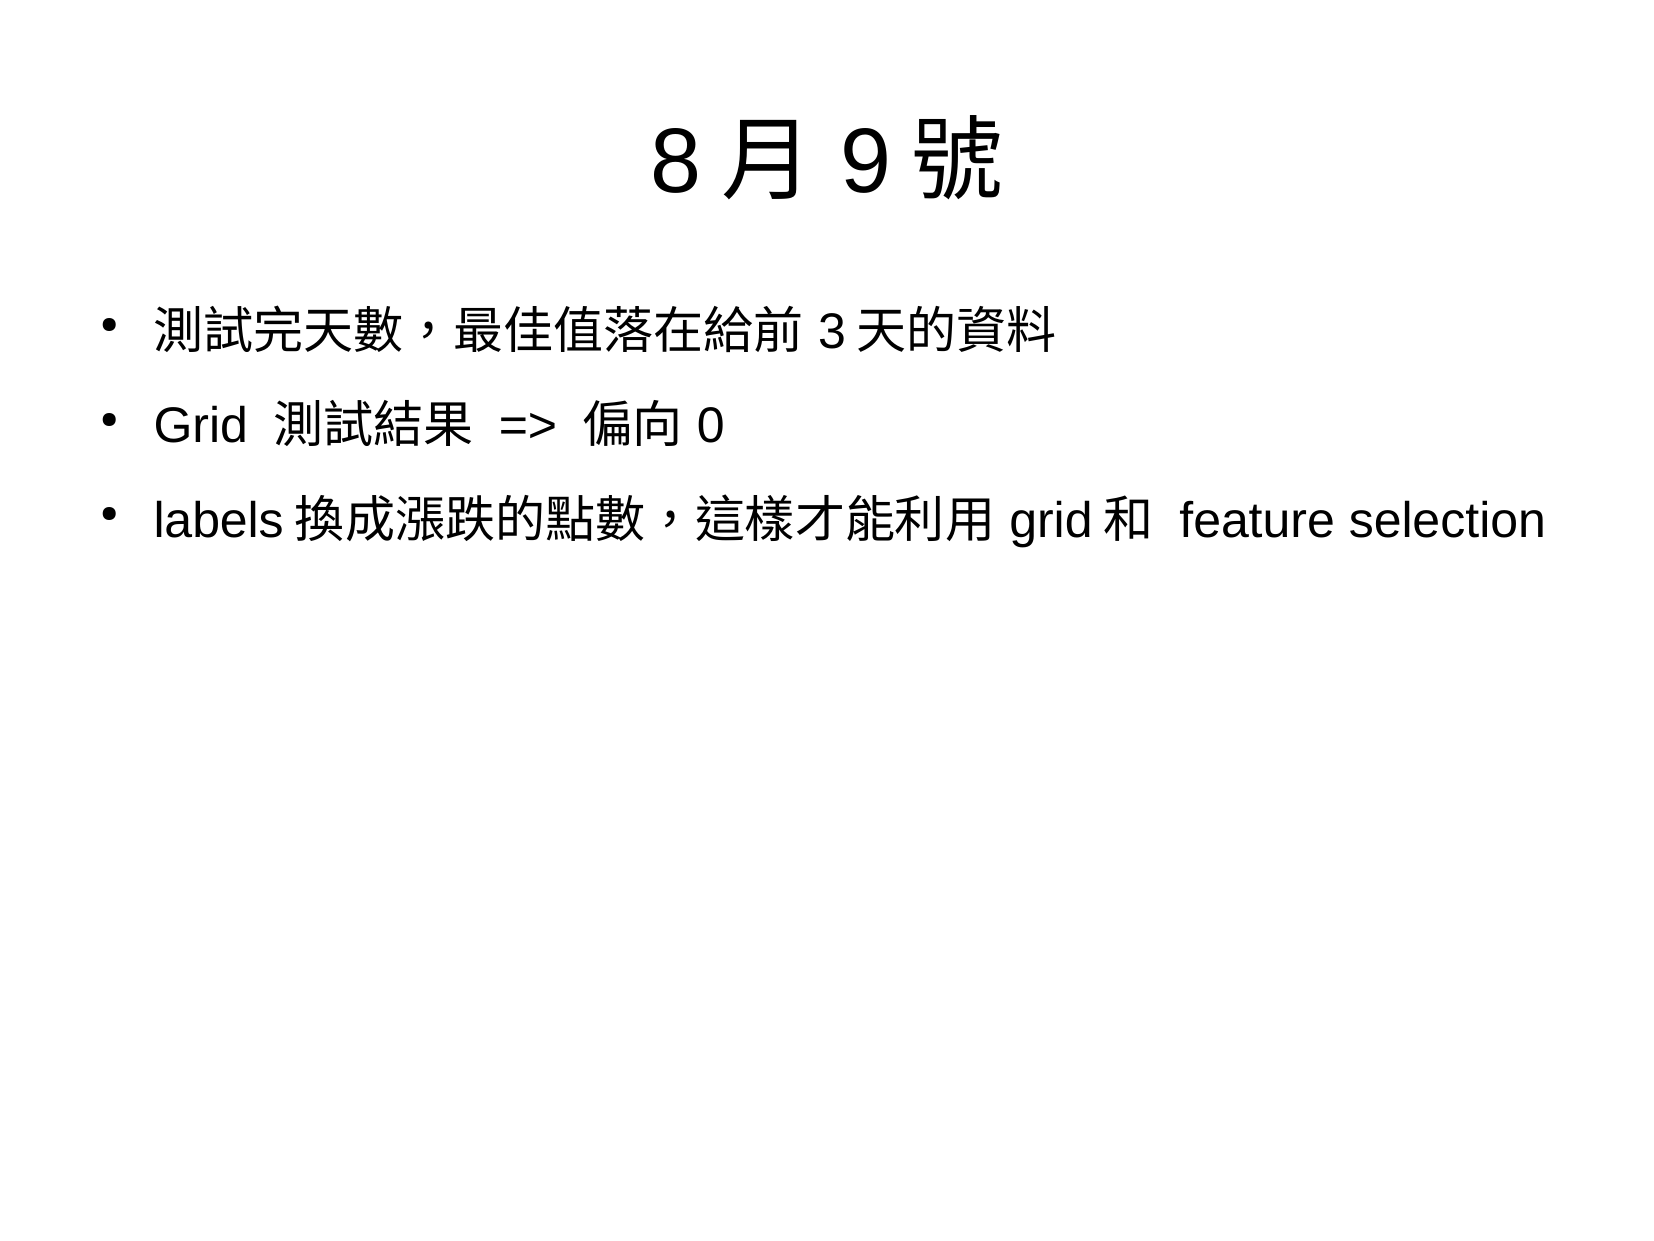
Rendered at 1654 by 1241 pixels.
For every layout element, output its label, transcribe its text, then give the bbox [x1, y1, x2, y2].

list 測試完天數，最佳值落在給前3天的資料 Grid 測試結果 => 偏向0 labels換成漲跌的點數，這樣才能利用grid和 feature selection [82, 290, 1571, 1010]
title 8月9號 [82, 49, 1571, 257]
